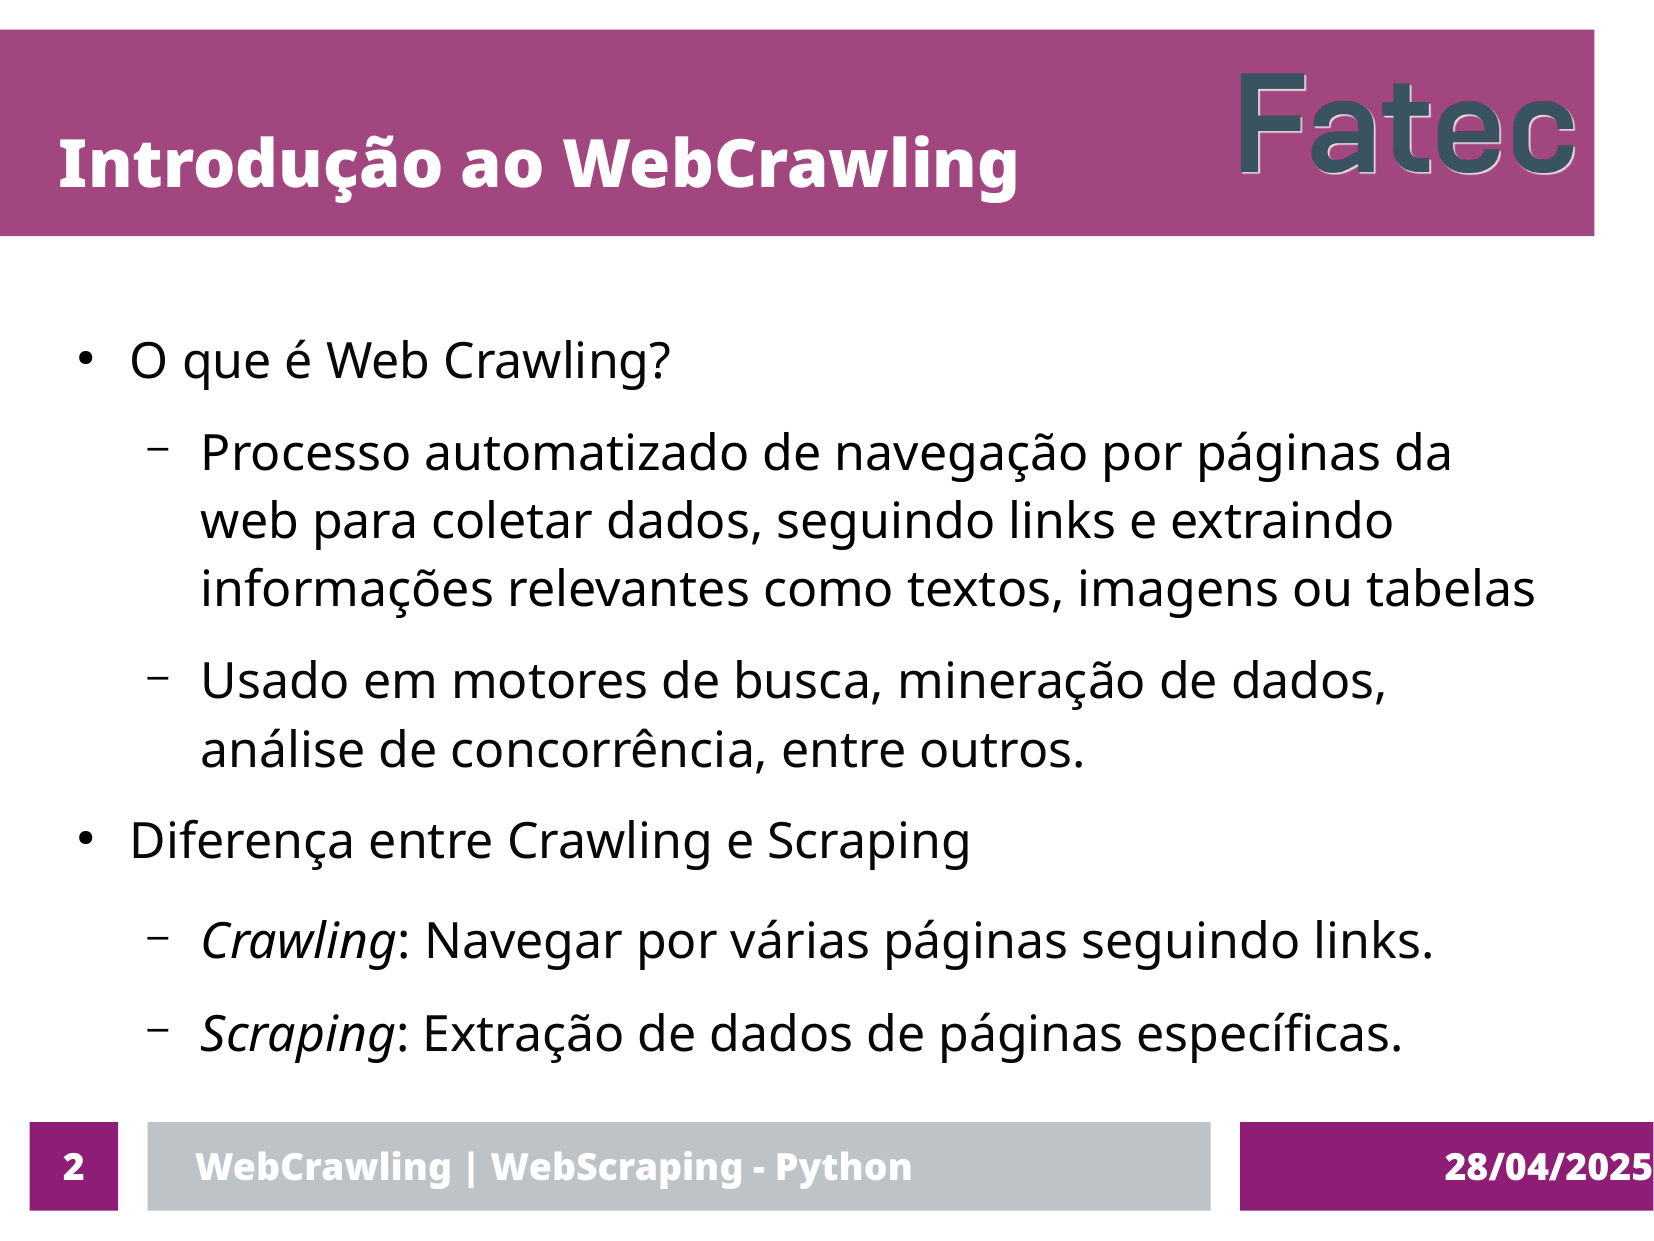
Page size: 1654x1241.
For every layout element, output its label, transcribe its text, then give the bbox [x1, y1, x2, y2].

title Introdução ao WebCrawling [59, 59, 1595, 207]
list O que é Web Crawling? Processo automatizado de navegação por páginas da web para coletar dados, seguindo links e extraindo informações relevantes como textos, imagens ou tabelas Usado em motores de busca, mineração de dados, análise de concorrência, entre outros. Diferença entre Crawling e Scraping Crawling: Navegar por várias páginas seguindo links. Scraping: Extração de dados de páginas específicas. [59, 324, 1565, 1093]
